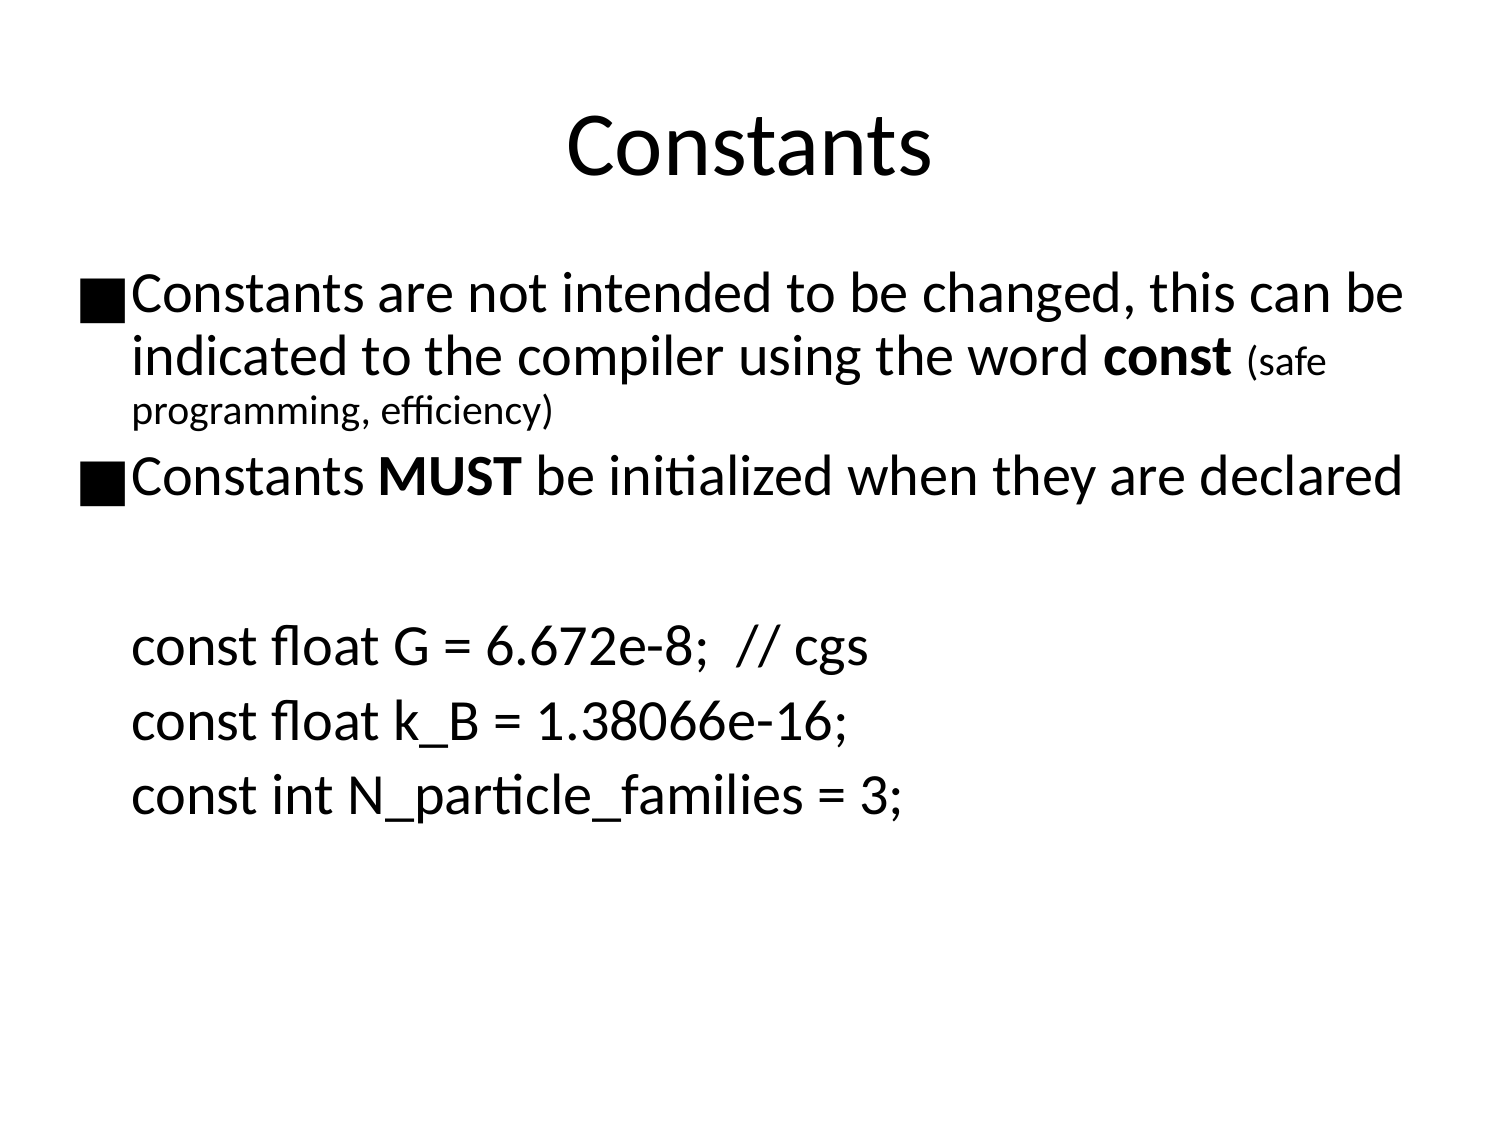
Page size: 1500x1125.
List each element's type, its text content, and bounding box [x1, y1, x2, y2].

title Constants [75, 45, 1425, 233]
list Constants are not intended to be changed, this can be indicated to the compiler using the word const (safe programming, efficiency) Constants MUST be initialized when they are declared const float G = 6.672e-8; // cgs const float k_B = 1.38066e-16; const int N_particle_families = 3; [75, 262, 1425, 1005]
